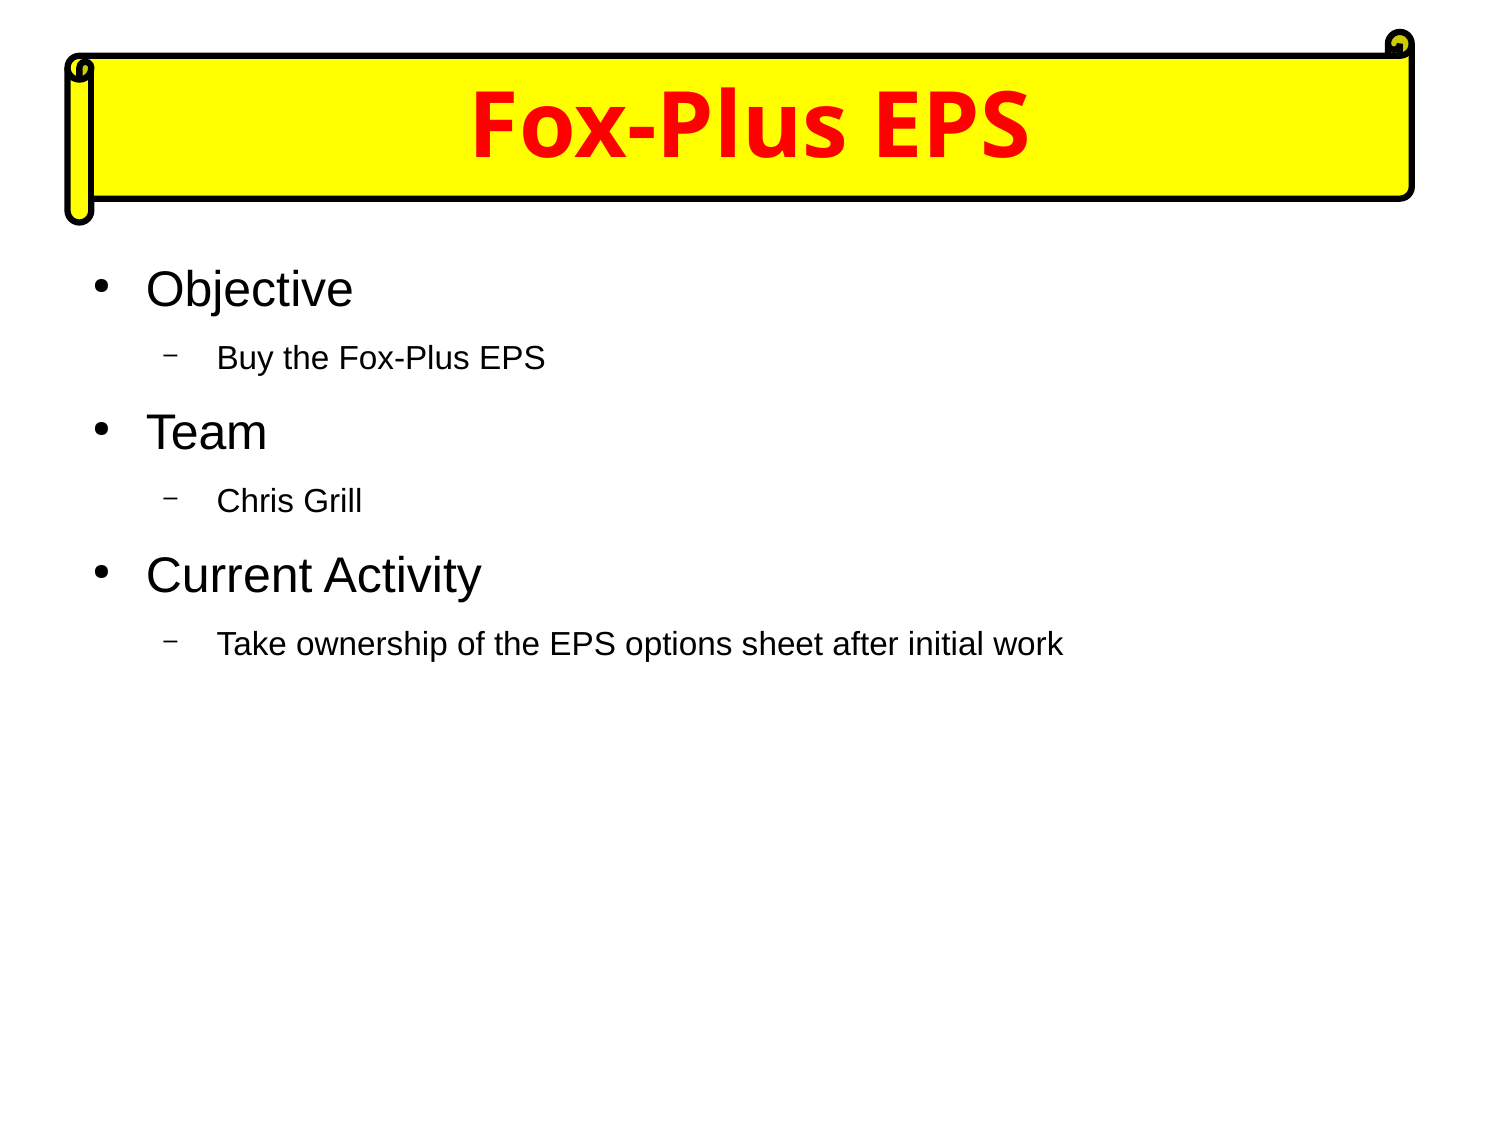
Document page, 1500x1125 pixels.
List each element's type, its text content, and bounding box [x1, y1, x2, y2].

text_box [72, 31, 1412, 58]
list Objective Buy the Fox-Plus EPS Team Chris Grill Current Activity Take ownership of the EPS options sheet after initial work [75, 263, 1425, 916]
text_box [67, 184, 1412, 223]
text_box Fox-Plus EPS [0, 58, 1500, 184]
